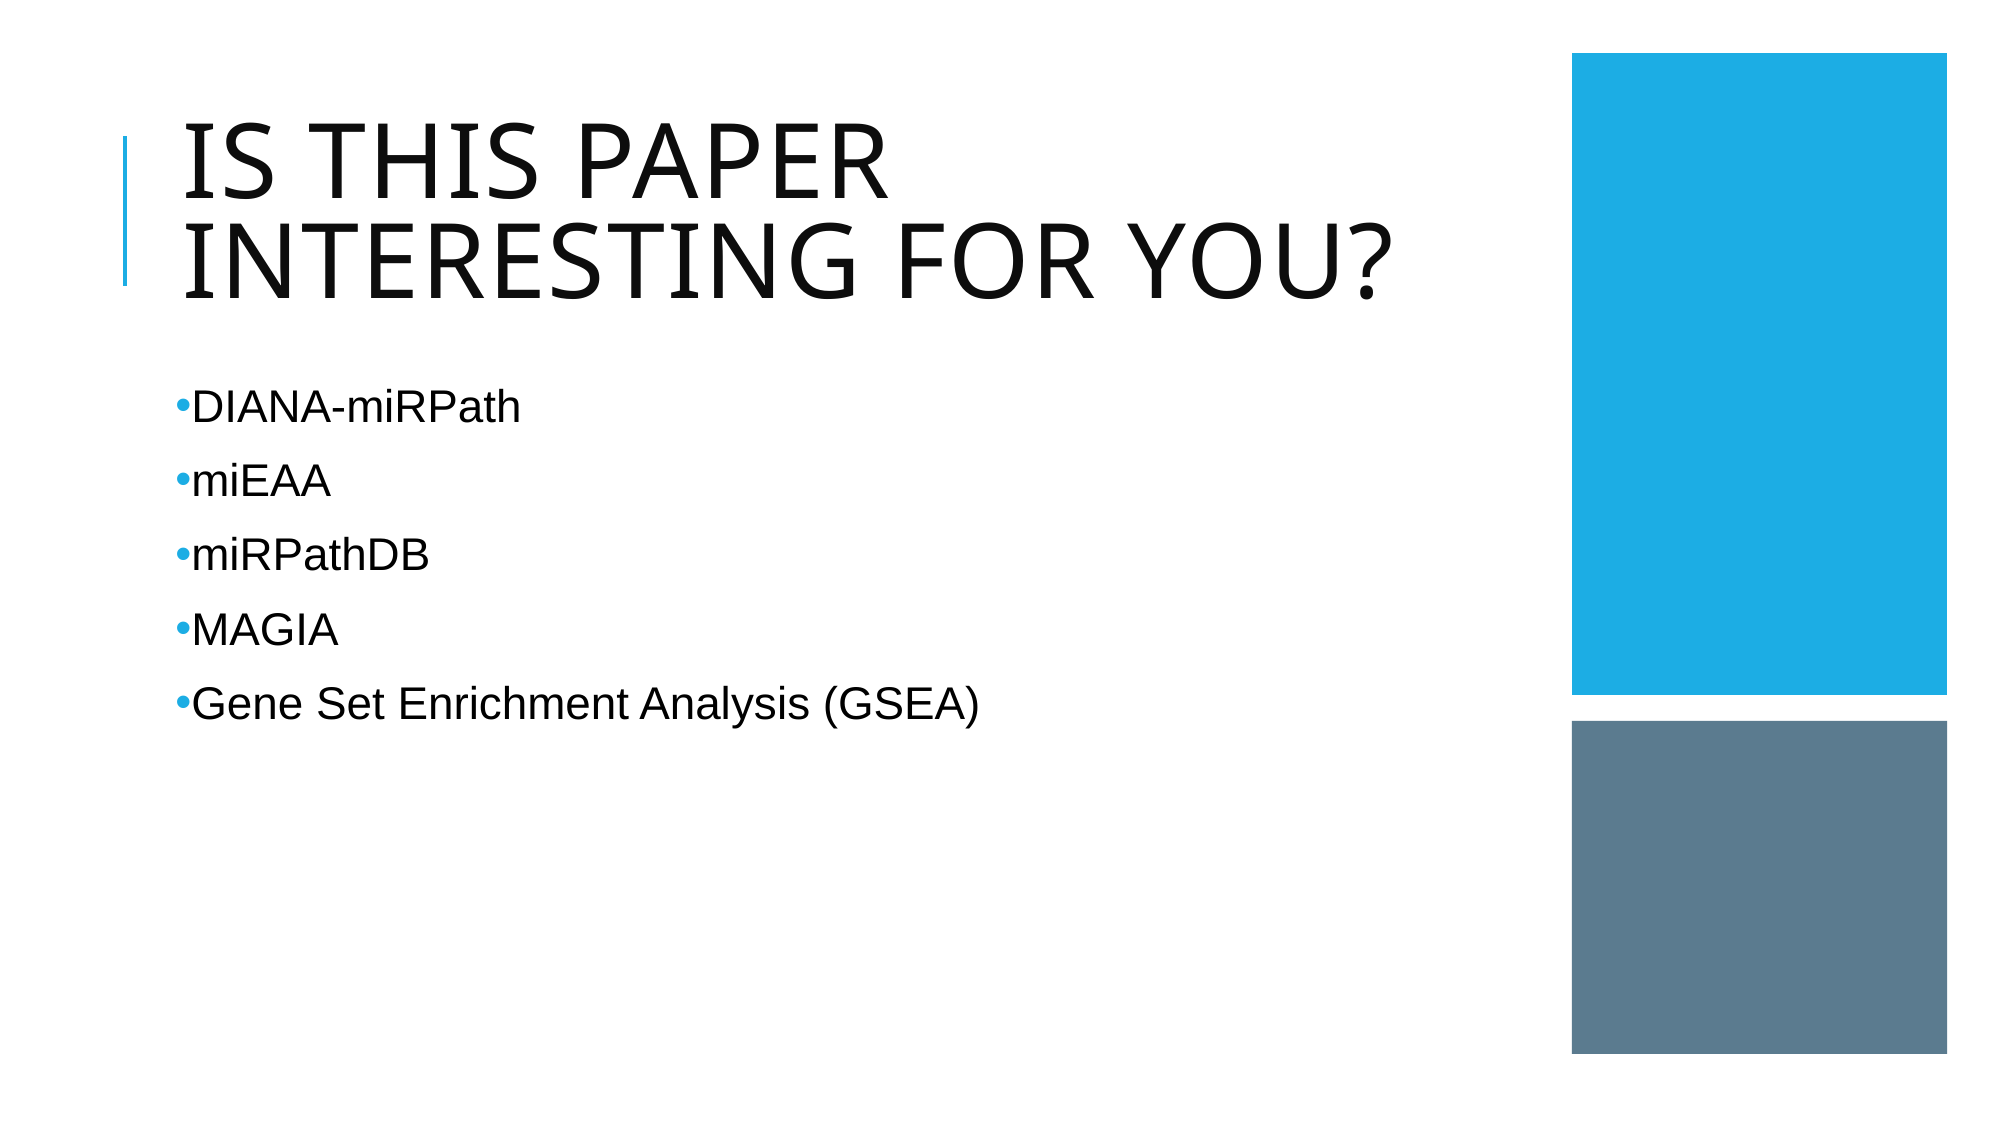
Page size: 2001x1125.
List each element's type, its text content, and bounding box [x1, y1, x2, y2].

list DIANA-miRPath miEAA miRPathDB MAGIA Gene Set Enrichment Analysis (GSEA) [168, 375, 1484, 1036]
text_box [1572, 53, 1947, 695]
text_box [1572, 721, 1947, 1054]
title Is this Paper interesting for you? [168, 96, 1484, 343]
